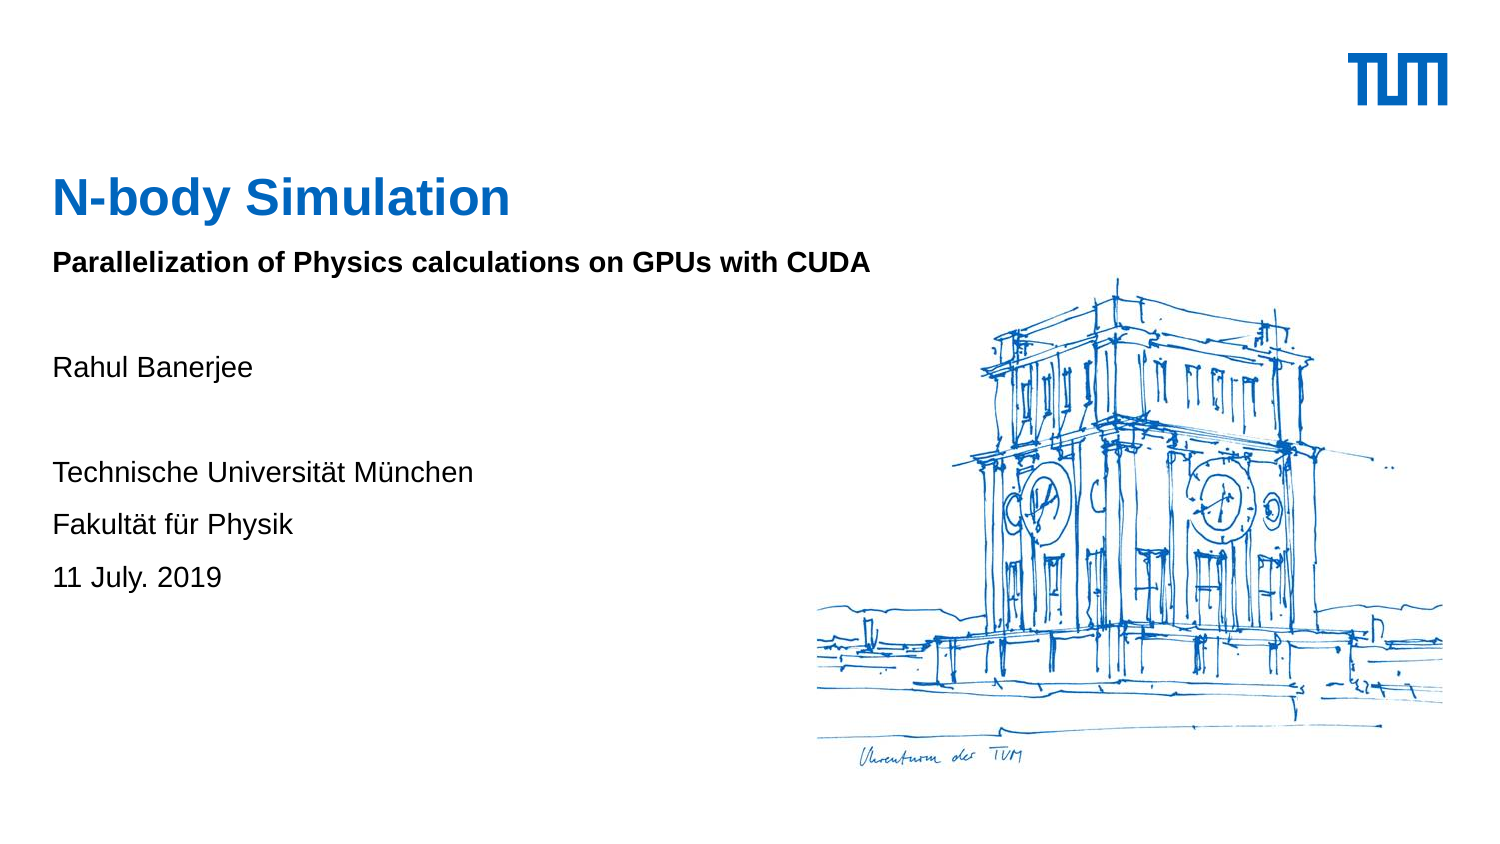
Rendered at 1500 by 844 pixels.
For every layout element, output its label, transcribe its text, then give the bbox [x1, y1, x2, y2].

list Parallelization of Physics calculations on GPUs with CUDA Rahul Banerjee Technische Universität München Fakultät für Physik 11 July. 2019 [52, 243, 1449, 401]
title N-body Simulation [52, 159, 1449, 223]
picture [816, 401, 1443, 789]
